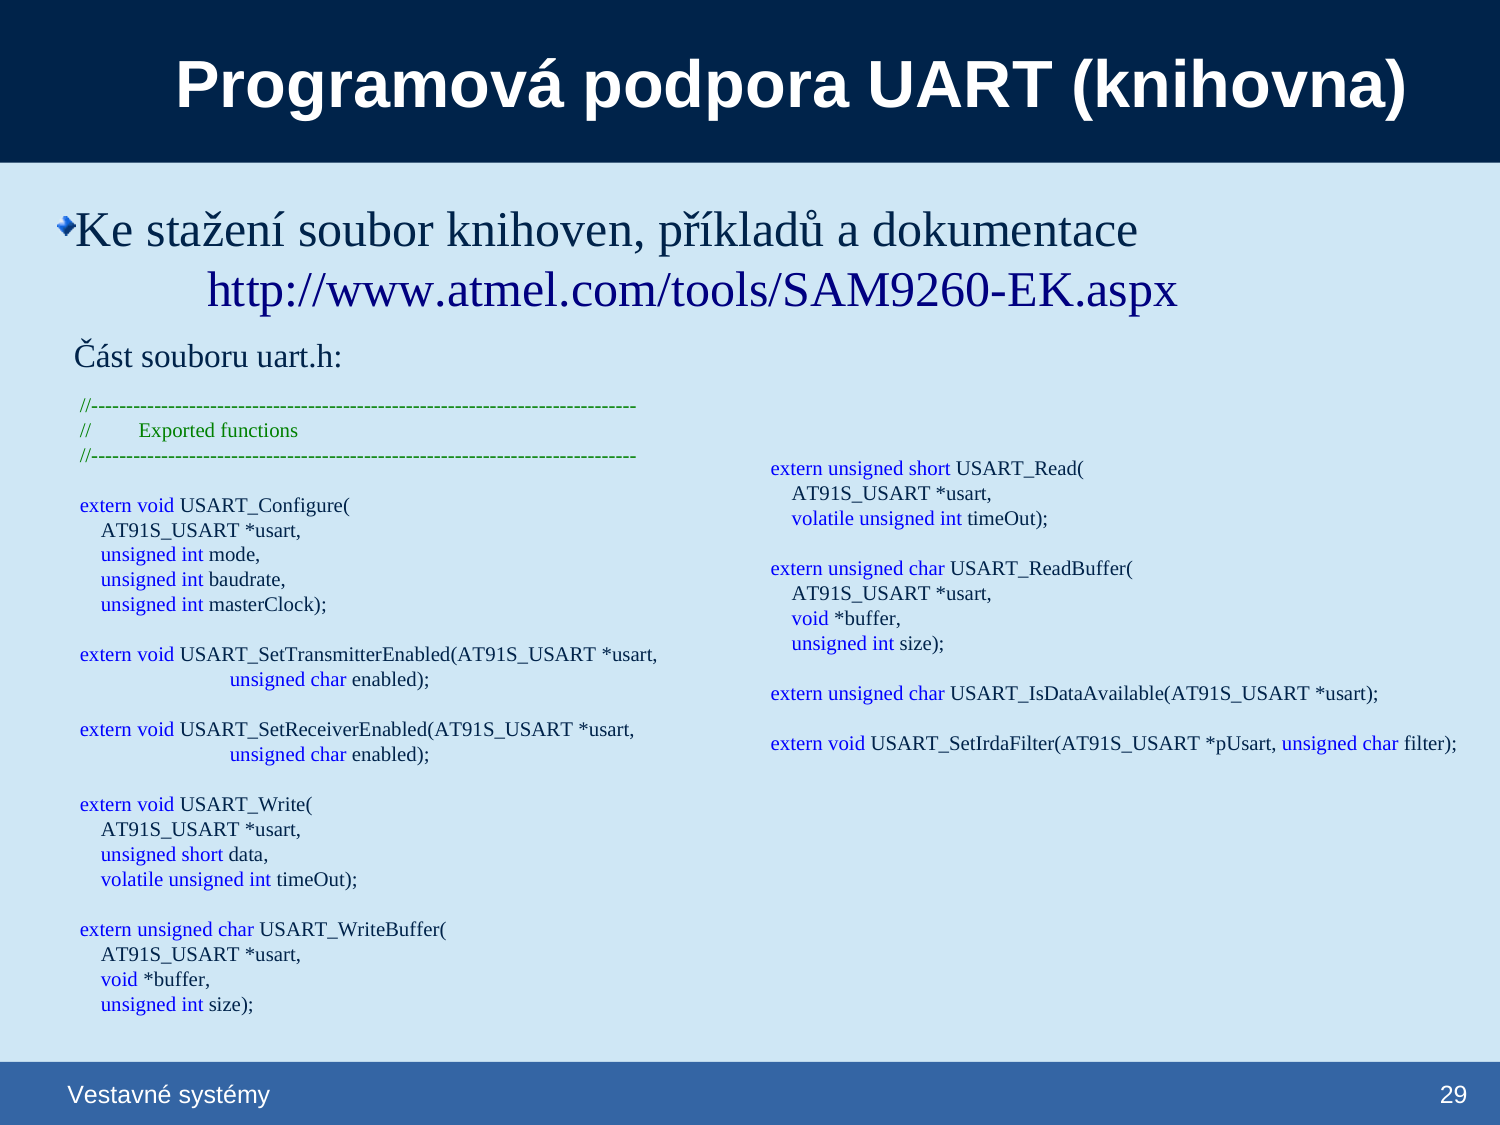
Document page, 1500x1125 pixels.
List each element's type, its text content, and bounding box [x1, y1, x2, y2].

title Programová podpora UART (knihovna) [47, 0, 1443, 164]
text_box Ke stažení soubor knihoven, příkladů a dokumentace http://www.atmel.com/tools/SAM9260-EK.aspx [42, 189, 1406, 384]
text_box Část souboru uart.h: [59, 326, 359, 382]
text_box //------------------------------------------------------------------------------ // Exported functions //------------------------------------------------------------------------------ extern void USART_Configure( AT91S_USART *usart, unsigned int mode, unsigned int baudrate, unsigned int masterClock); extern void USART_SetTransmitterEnabled(AT91S_USART *usart, unsigned char enabled); extern void USART_SetReceiverEnabled(AT91S_USART *usart, unsigned char enabled); extern void USART_Write( AT91S_USART *usart, unsigned short data, volatile unsigned int timeOut); extern unsigned char USART_WriteBuffer( AT91S_USART *usart, void *buffer, unsigned int size); [65, 383, 676, 1078]
text_box extern unsigned short USART_Read( AT91S_USART *usart, volatile unsigned int timeOut); extern unsigned char USART_ReadBuffer( AT91S_USART *usart, void *buffer, unsigned int size); extern unsigned char USART_IsDataAvailable(AT91S_USART *usart); extern void USART_SetIrdaFilter(AT91S_USART *pUsart, unsigned char filter); [755, 397, 1470, 762]
